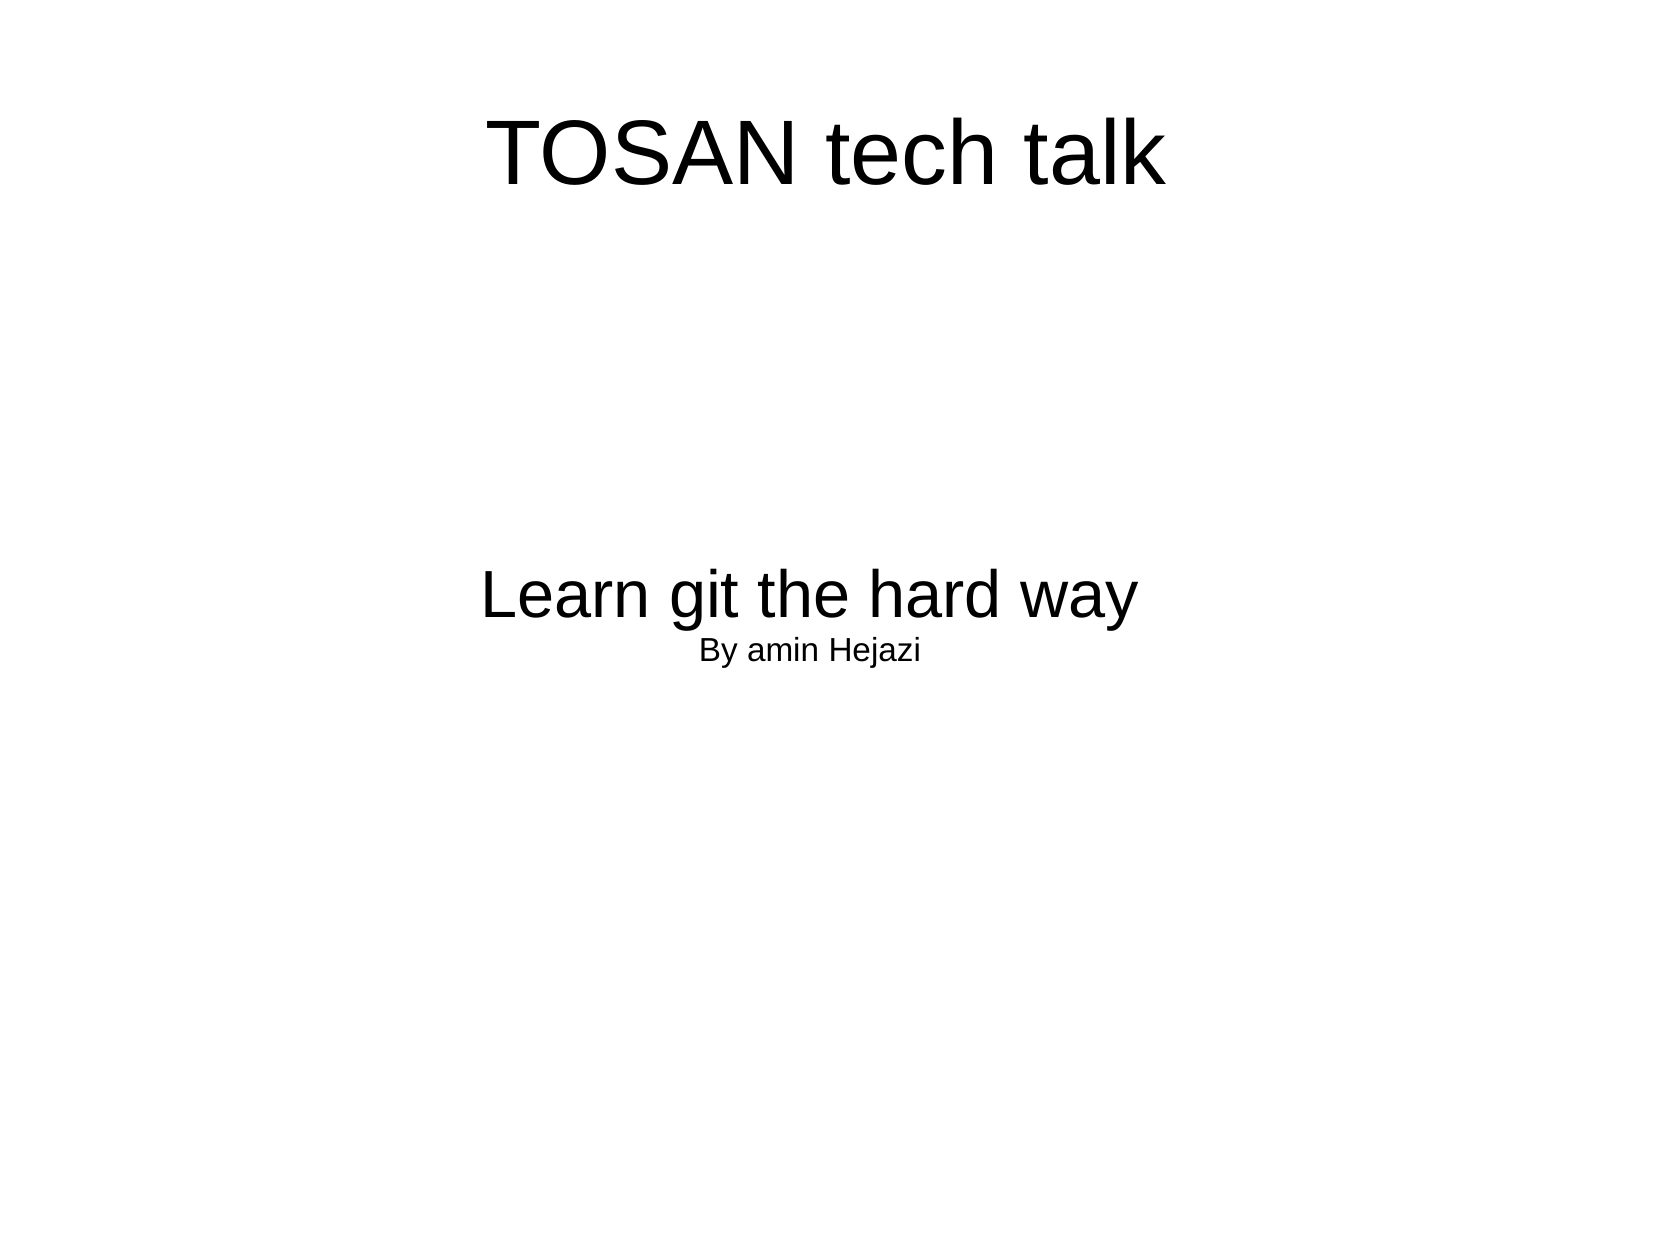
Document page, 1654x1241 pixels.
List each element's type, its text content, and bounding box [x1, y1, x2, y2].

title TOSAN tech talk [82, 49, 1571, 257]
subtitle Learn git the hard way By amin Hejazi [82, 290, 1538, 1010]
